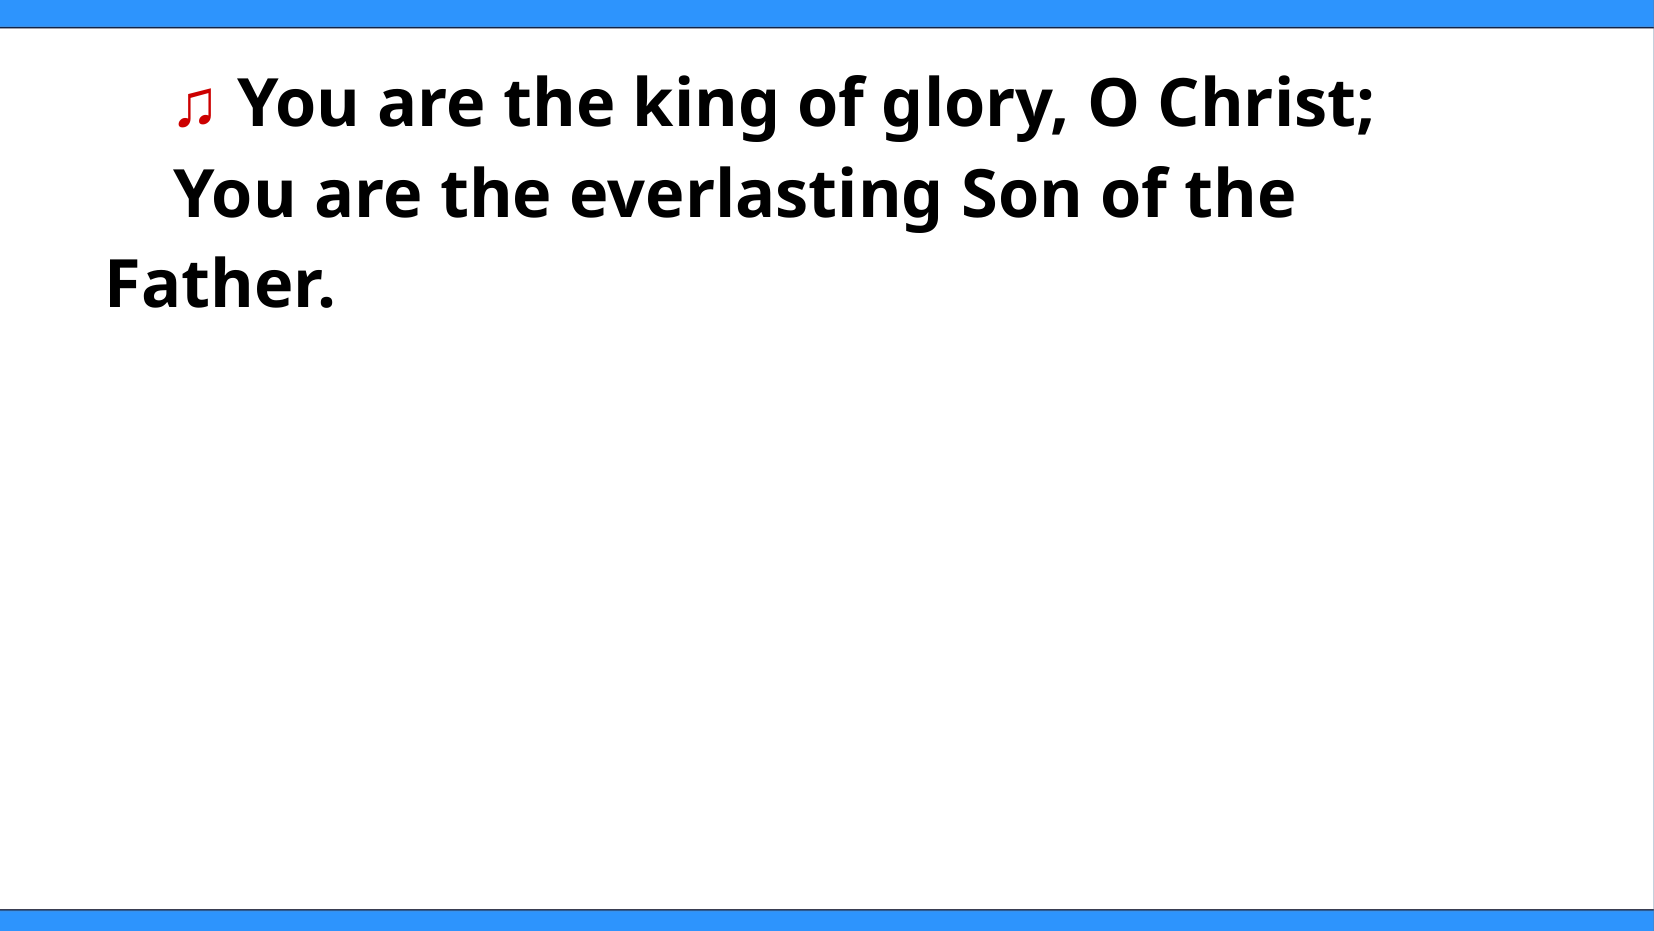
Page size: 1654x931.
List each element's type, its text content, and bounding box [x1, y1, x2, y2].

text_box ♫ You are the king of glory, O Christ; You are the everlasting Son of the Father. [90, 47, 1546, 241]
picture [0, 0, 1654, 931]
